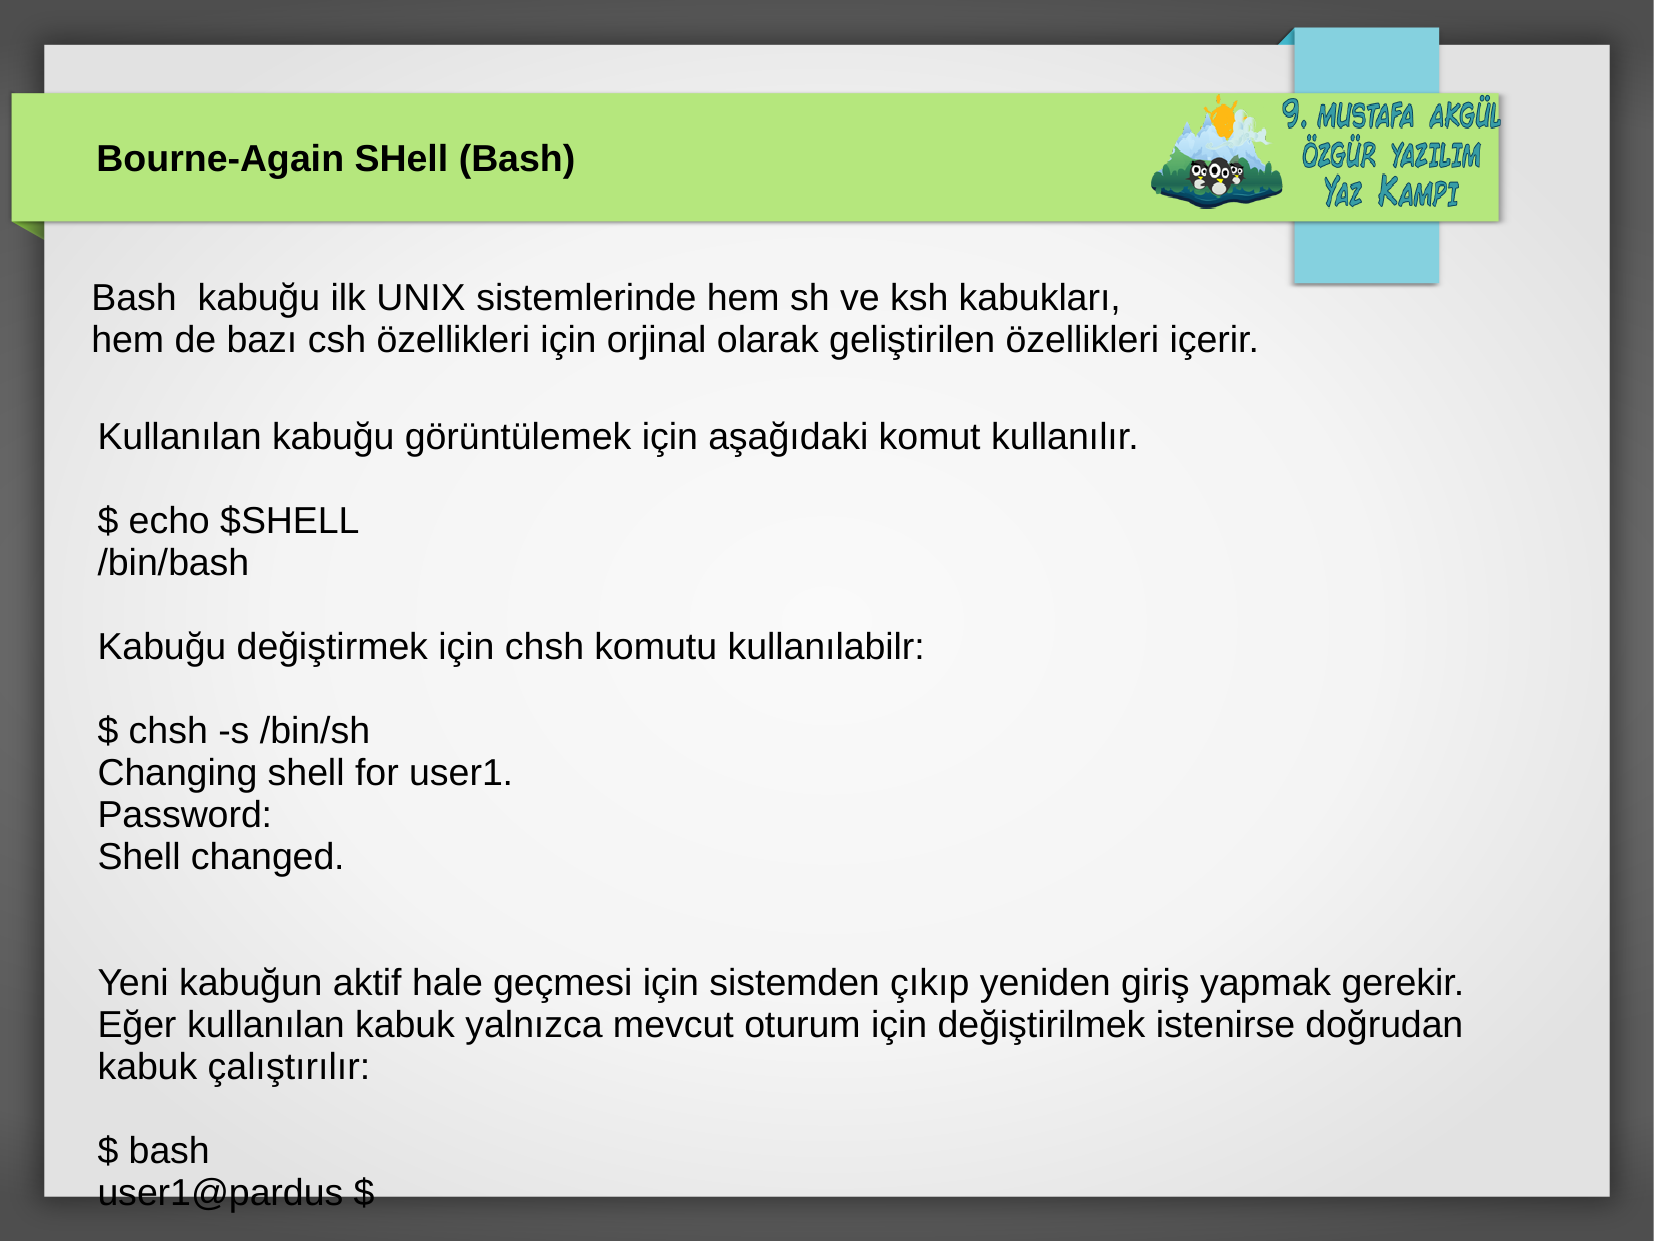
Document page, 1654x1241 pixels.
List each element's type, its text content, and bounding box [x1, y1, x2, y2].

text_box Bourne-Again SHell (Bash) [81, 129, 591, 187]
text_box Kullanılan kabuğu görüntülemek için aşağıdaki komut kullanılır. $ echo $SHELL /bin/bash Kabuğu değiştirmek için chsh komutu kullanılabilr: $ chsh -s /bin/sh Changing shell for user1. Password: Shell changed. Yeni kabuğun aktif hale geçmesi için sistemden çıkıp yeniden giriş yapmak gerekir. Eğer kullanılan kabuk yalnızca mevcut oturum için değiştirilmek istenirse doğrudan kabuk çalıştırılır: $ bash user1@pardus $ [82, 366, 1523, 1221]
text_box Bash kabuğu ilk UNIX sistemlerinde hem sh ve ksh kabukları, hem de bazı csh özellikleri için orjinal olarak geliştirilen özellikleri içerir. [76, 268, 1275, 368]
picture [0, 0, 1654, 1241]
